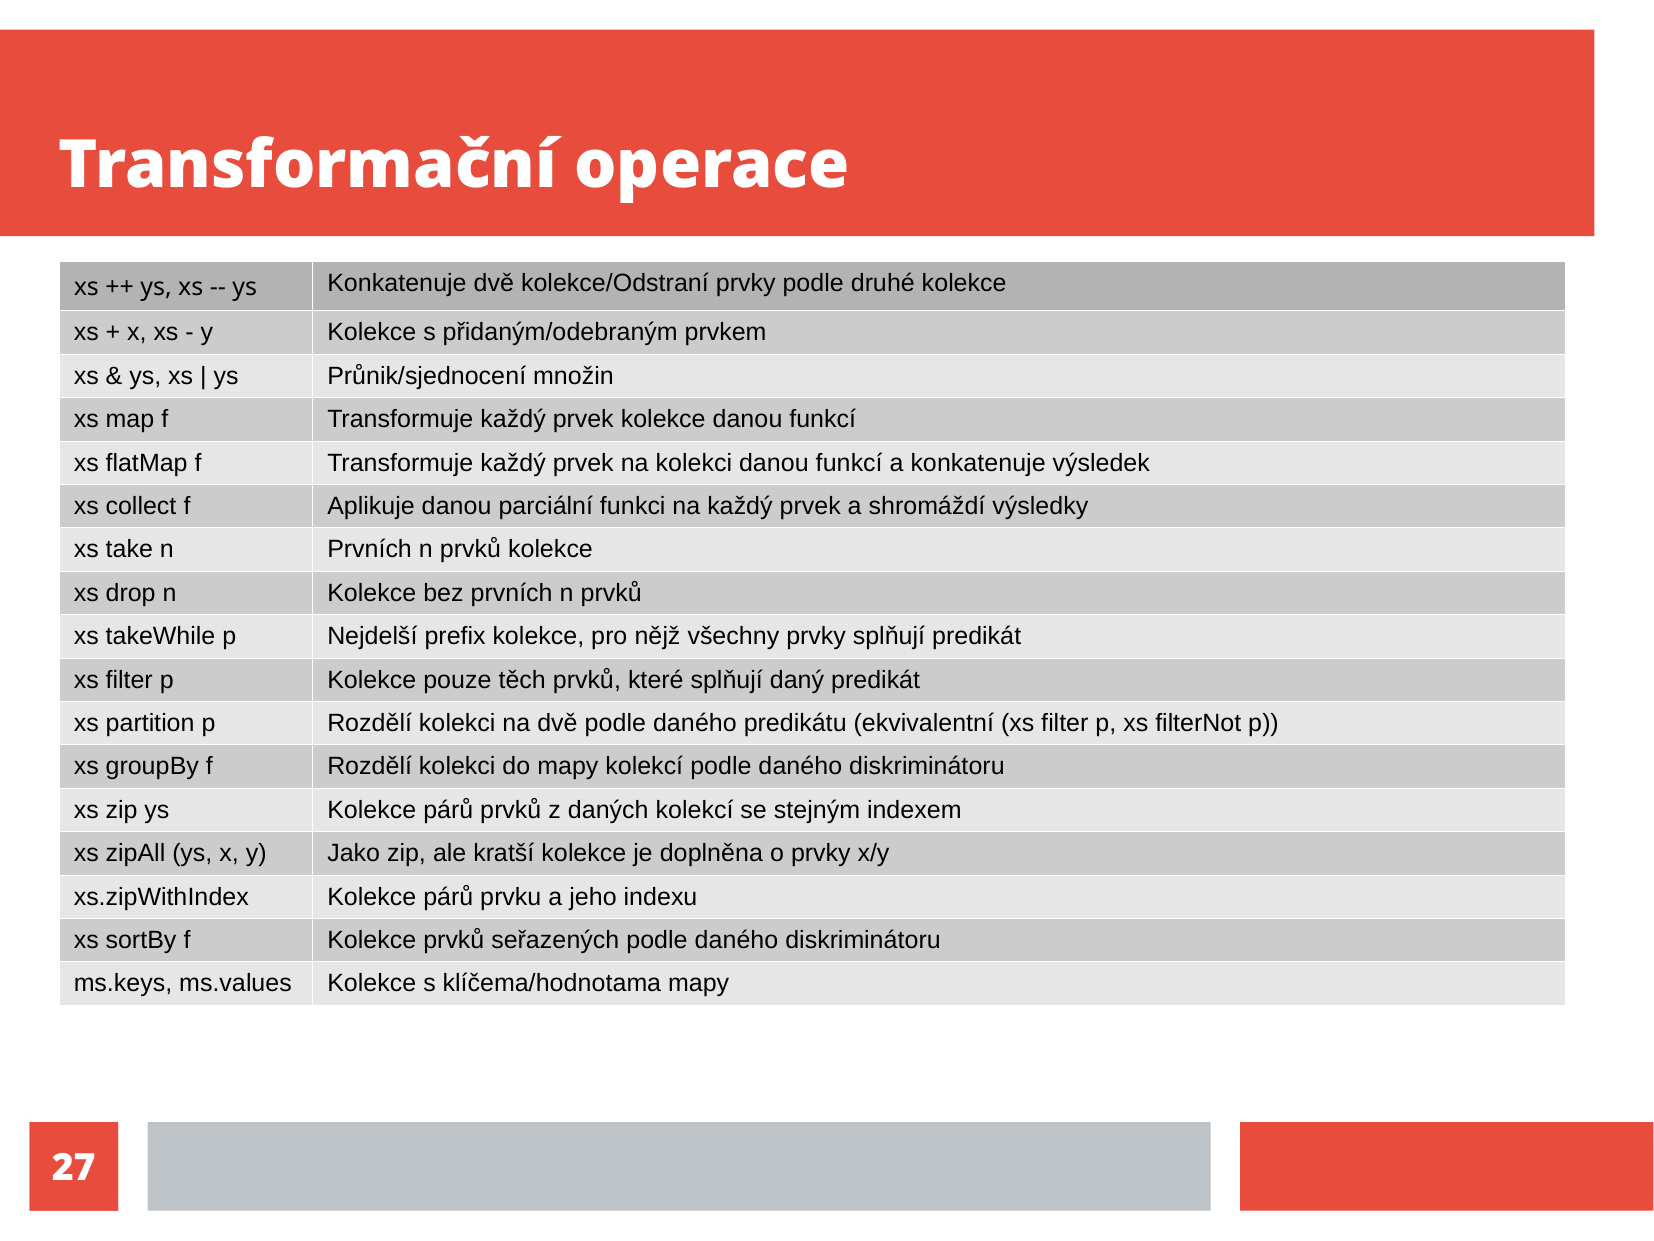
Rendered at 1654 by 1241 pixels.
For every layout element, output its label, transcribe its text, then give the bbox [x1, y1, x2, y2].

table_cell xs takeWhile p [60, 615, 312, 658]
table_cell Kolekce pouze těch prvků, které splňují daný predikát [313, 659, 1565, 701]
table_cell Kolekce prvků seřazených podle daného diskriminátoru [313, 919, 1565, 961]
table_cell xs zip ys [60, 789, 312, 831]
table_header Konkatenuje dvě kolekce/Odstraní prvky podle druhé kolekce [313, 262, 1565, 310]
table_cell Kolekce s klíčema/hodnotama mapy [313, 962, 1565, 1005]
table_cell xs map f [60, 398, 312, 441]
table_cell Jako zip, ale kratší kolekce je doplněna o prvky x/y [313, 832, 1565, 875]
table_cell Kolekce bez prvních n prvků [313, 572, 1565, 614]
table_cell Nejdelší prefix kolekce, pro nějž všechny prvky splňují predikát [313, 615, 1565, 658]
table_header xs ++ ys, xs -- ys [60, 262, 312, 310]
table_cell xs partition p [60, 702, 312, 744]
table_cell xs + x, xs - y [60, 311, 312, 354]
title Transformační operace [59, 59, 1595, 207]
table_cell ms.keys, ms.values [60, 962, 312, 1005]
table_cell xs zipAll (ys, x, y) [60, 832, 312, 875]
table_cell Prvních n prvků kolekce [313, 528, 1565, 571]
table_cell xs sortBy f [60, 919, 312, 961]
table_cell xs & ys, xs | ys [60, 355, 312, 397]
table_cell xs groupBy f [60, 745, 312, 788]
table_cell Kolekce s přidaným/odebraným prvkem [313, 311, 1565, 354]
table_cell xs collect f [60, 485, 312, 527]
table_cell Kolekce párů prvku a jeho indexu [313, 876, 1565, 918]
table_cell Aplikuje danou parciální funkci na každý prvek a shromáždí výsledky [313, 485, 1565, 527]
table_cell Průnik/sjednocení množin [313, 355, 1565, 397]
table_cell Rozdělí kolekci do mapy kolekcí podle daného diskriminátoru [313, 745, 1565, 788]
table_cell Transformuje každý prvek na kolekci danou funkcí a konkatenuje výsledek [313, 442, 1565, 484]
table_cell xs filter p [60, 659, 312, 701]
table_cell Kolekce párů prvků z daných kolekcí se stejným indexem [313, 789, 1565, 831]
table_cell xs take n [60, 528, 312, 571]
table_cell Transformuje každý prvek kolekce danou funkcí [313, 398, 1565, 441]
table_cell xs drop n [60, 572, 312, 614]
table_cell xs.zipWithIndex [60, 876, 312, 918]
table_cell xs flatMap f [60, 442, 312, 484]
table_cell Rozdělí kolekci na dvě podle daného predikátu (ekvivalentní (xs filter p, xs filterNot p)) [313, 702, 1565, 744]
